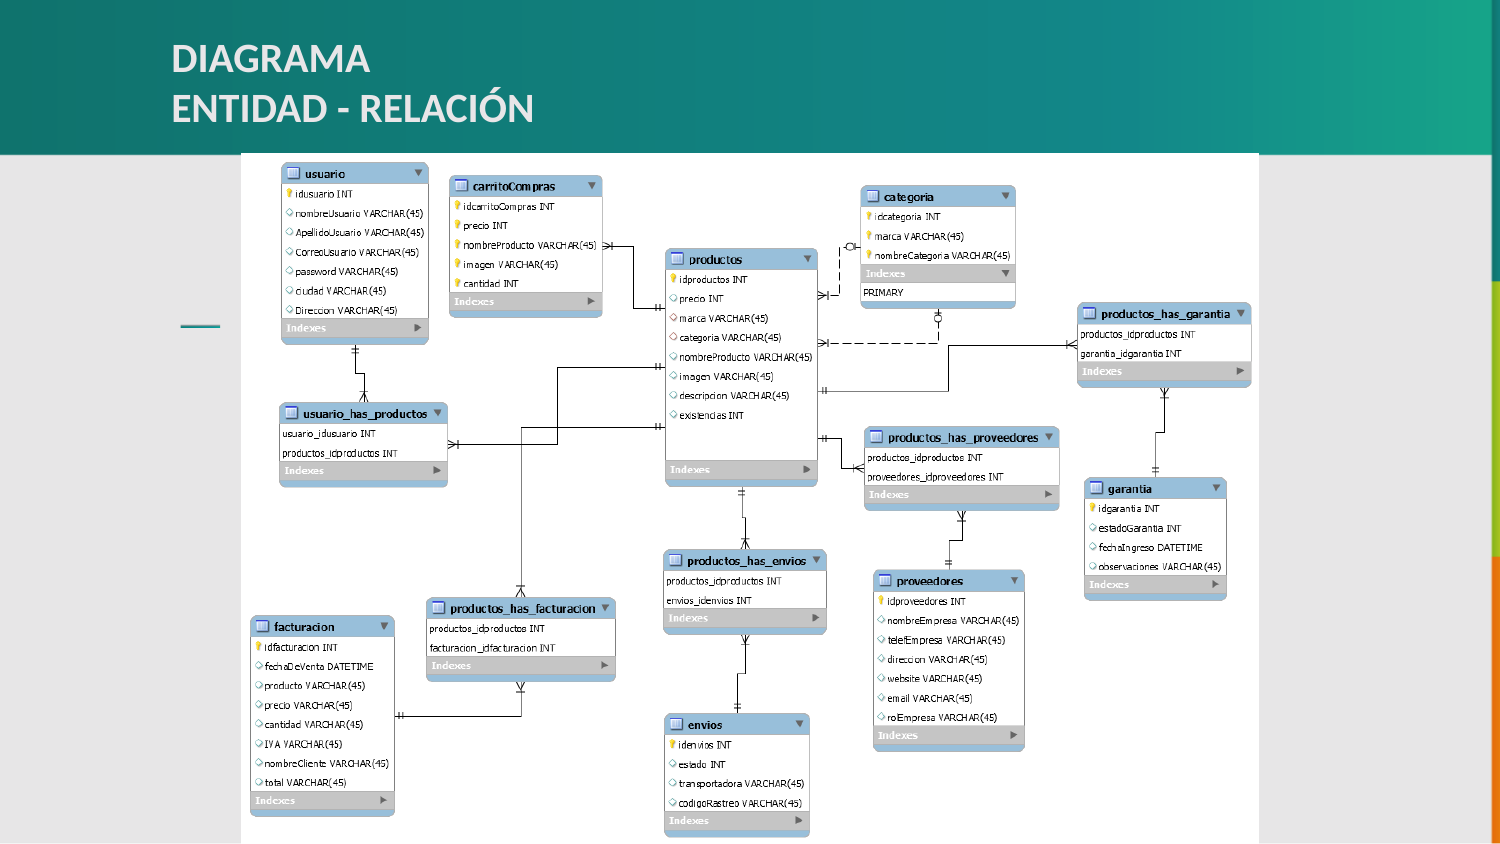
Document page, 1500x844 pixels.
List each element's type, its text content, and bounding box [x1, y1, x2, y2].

picture [0, 0, 1500, 844]
text_box DIAGRAMA ENTIDAD - RELACIÓN [156, 23, 582, 139]
